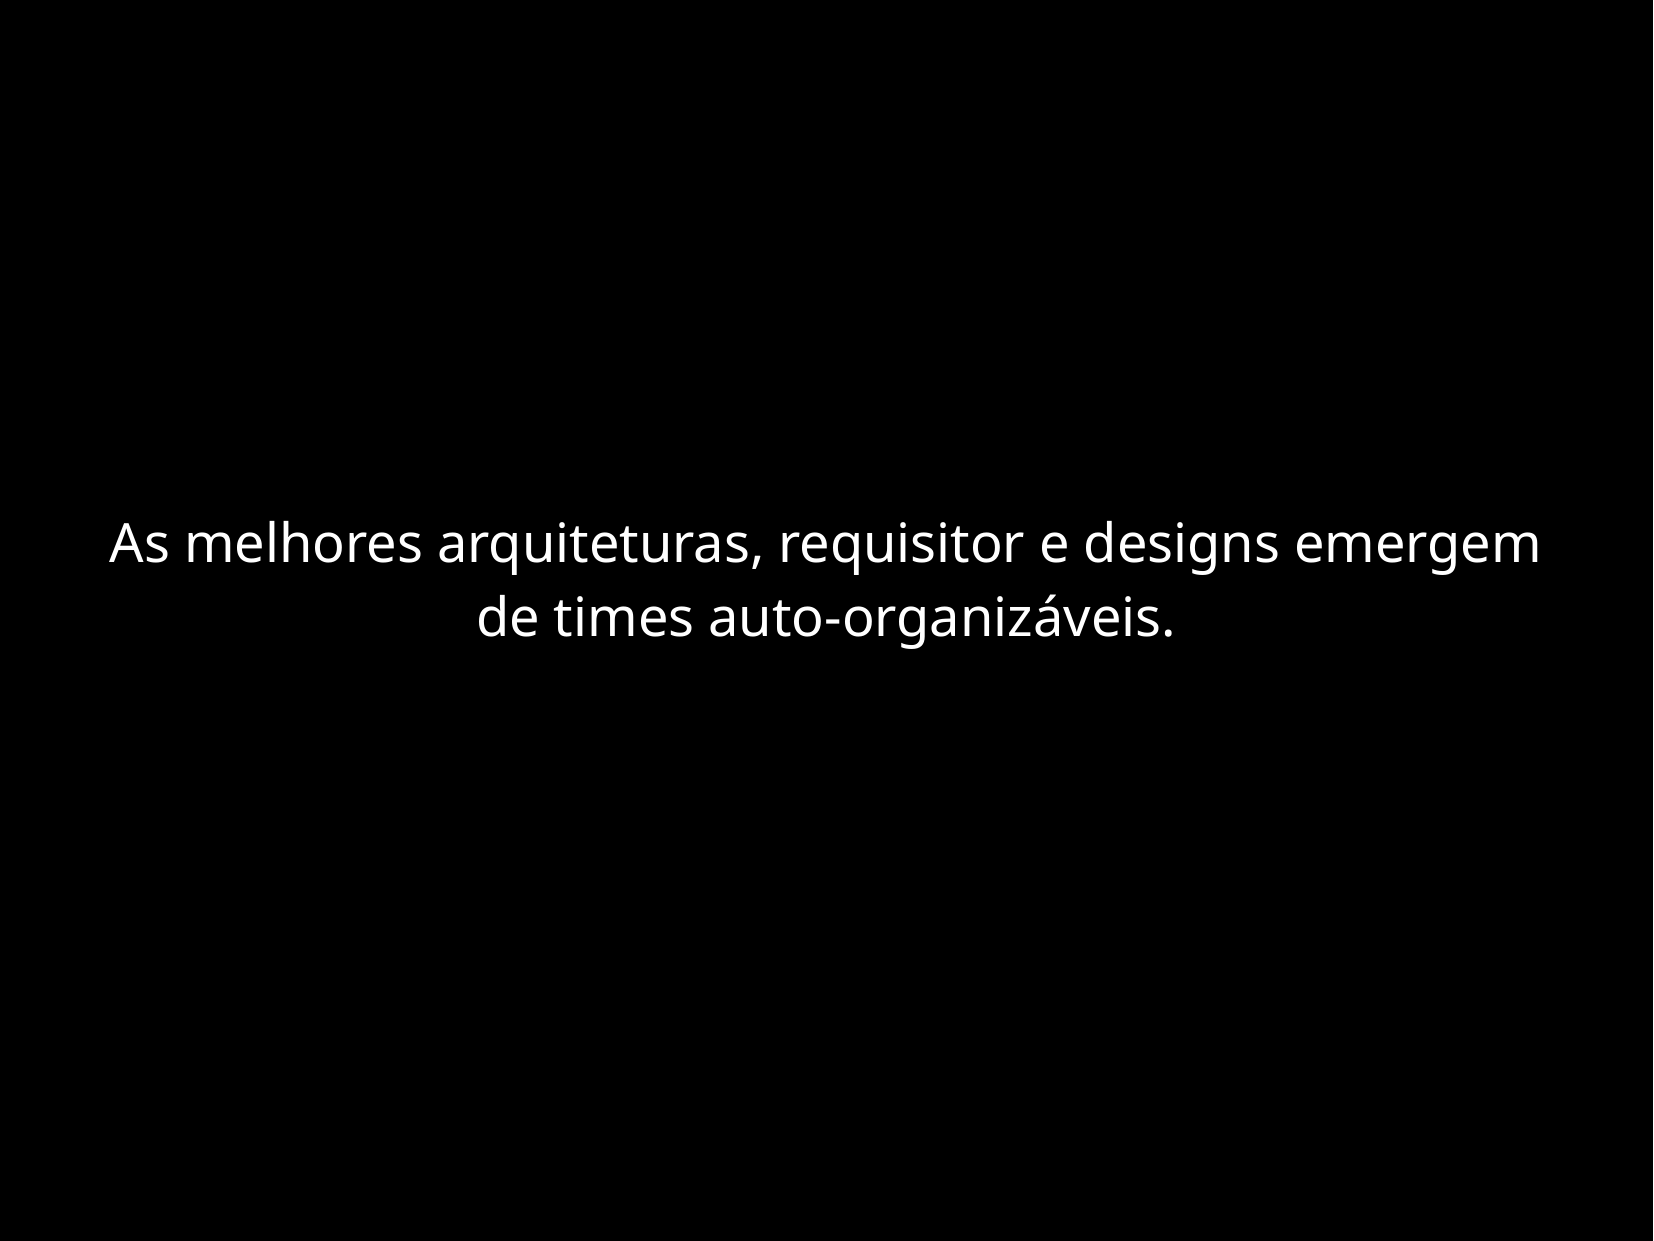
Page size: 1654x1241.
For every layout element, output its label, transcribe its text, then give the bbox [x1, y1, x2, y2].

text_box As melhores arquiteturas, requisitor e designs emergem de times auto-organizáveis. [82, 56, 1571, 1102]
